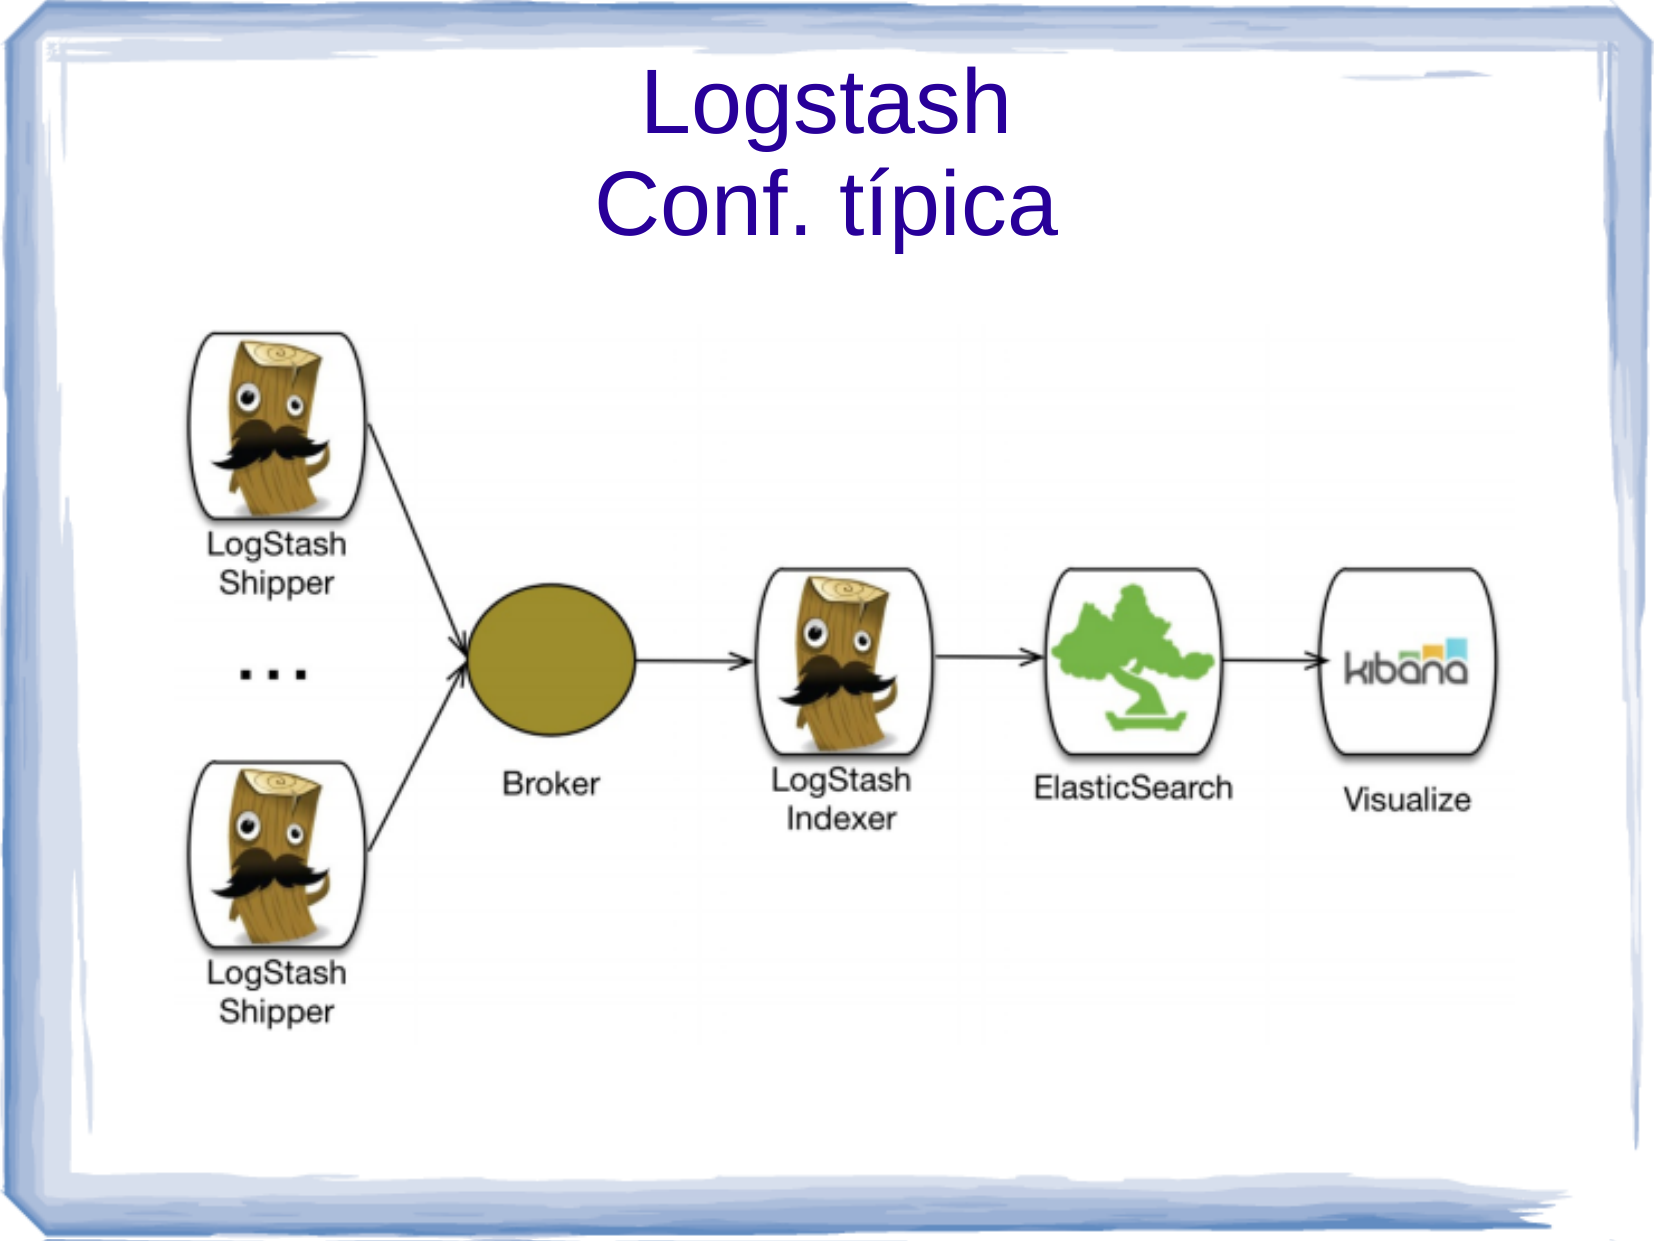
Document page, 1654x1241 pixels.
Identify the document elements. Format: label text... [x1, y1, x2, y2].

picture [0, 0, 1654, 1241]
title Logstash Conf. típica [82, 49, 1571, 257]
